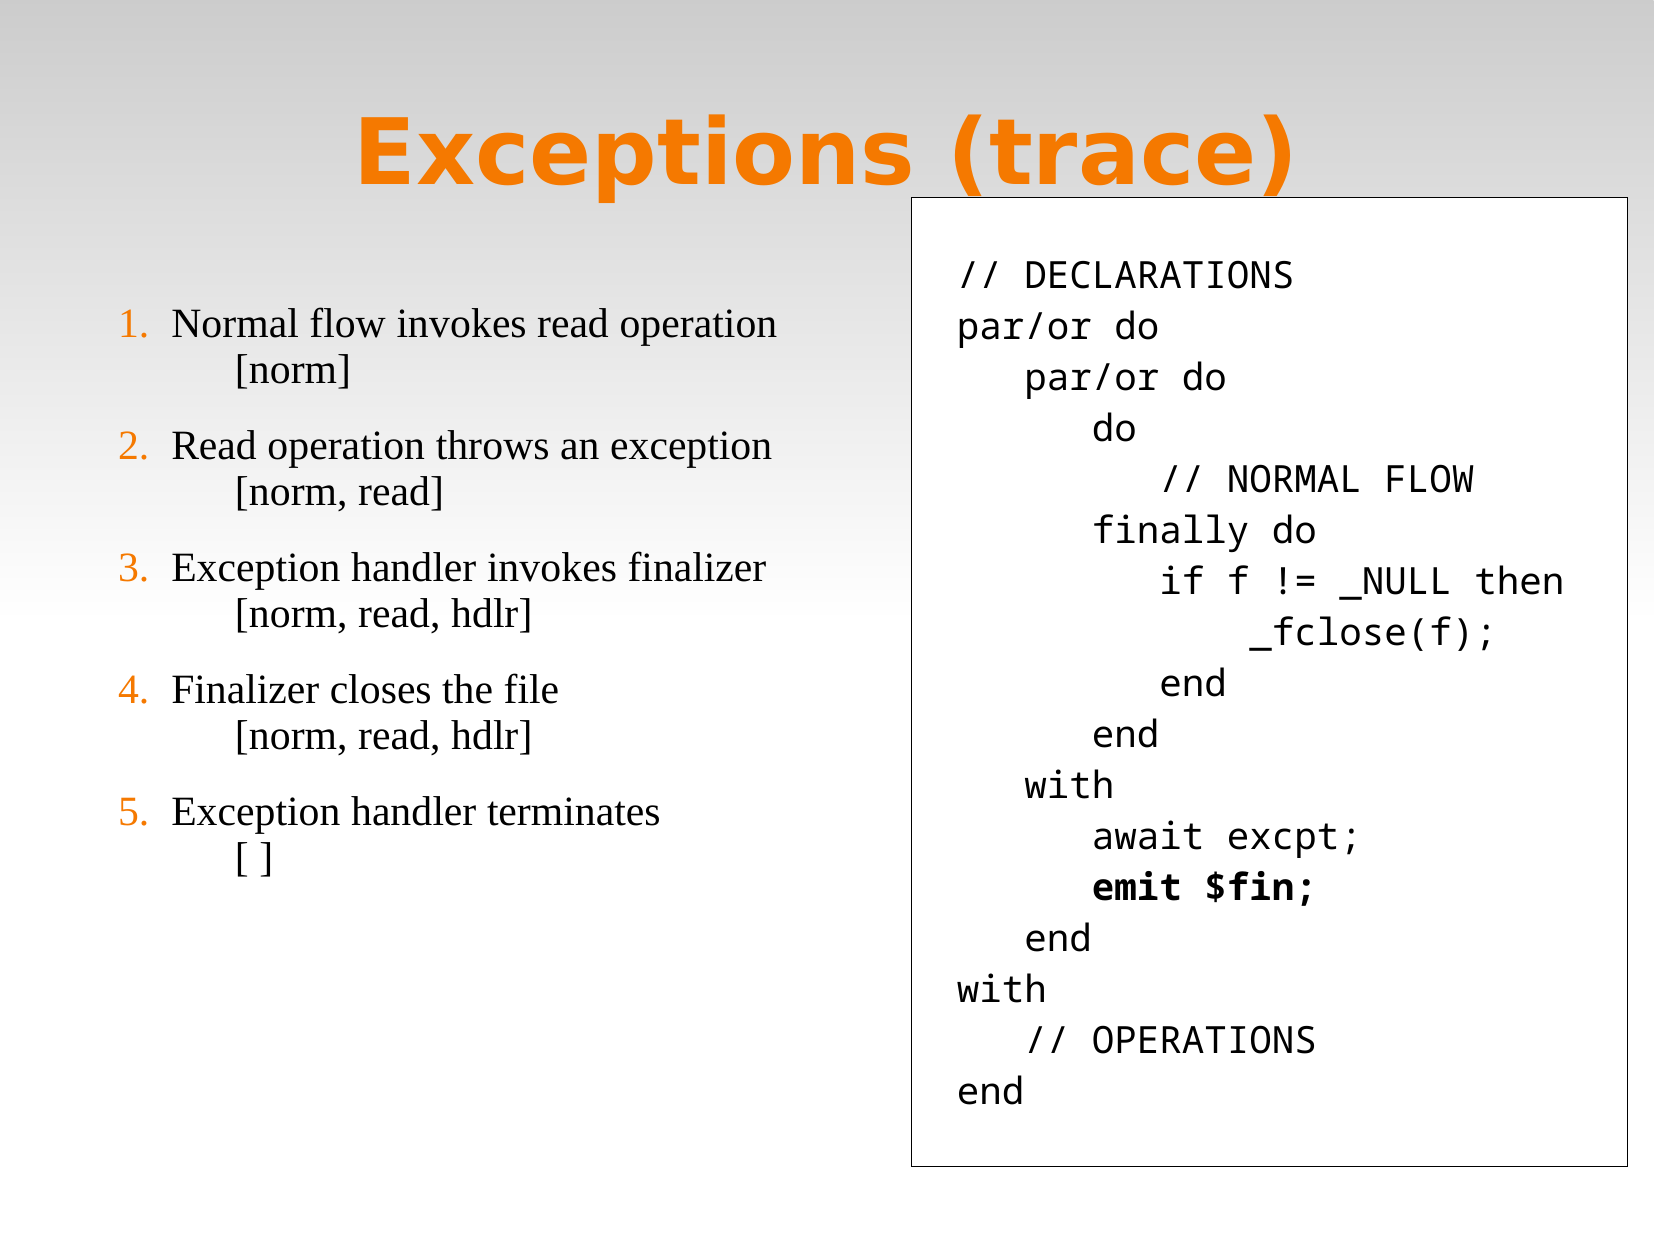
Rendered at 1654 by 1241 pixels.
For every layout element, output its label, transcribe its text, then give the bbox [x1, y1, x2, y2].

text_box // DECLARATIONS par/or do par/or do do // NORMAL FLOW finally do if f != _NULL then _fclose(f); end end with await excpt; emit $fin; end with // OPERATIONS end [911, 267, 1628, 1097]
list Normal flow invokes read operation [norm] Read operation throws an exception [norm, read] Exception handler invokes finalizer [norm, read, hdlr] Finalizer closes the file [norm, read, hdlr] Exception handler terminates [ ] [82, 300, 826, 1035]
title Exceptions (trace) [82, 49, 1571, 257]
